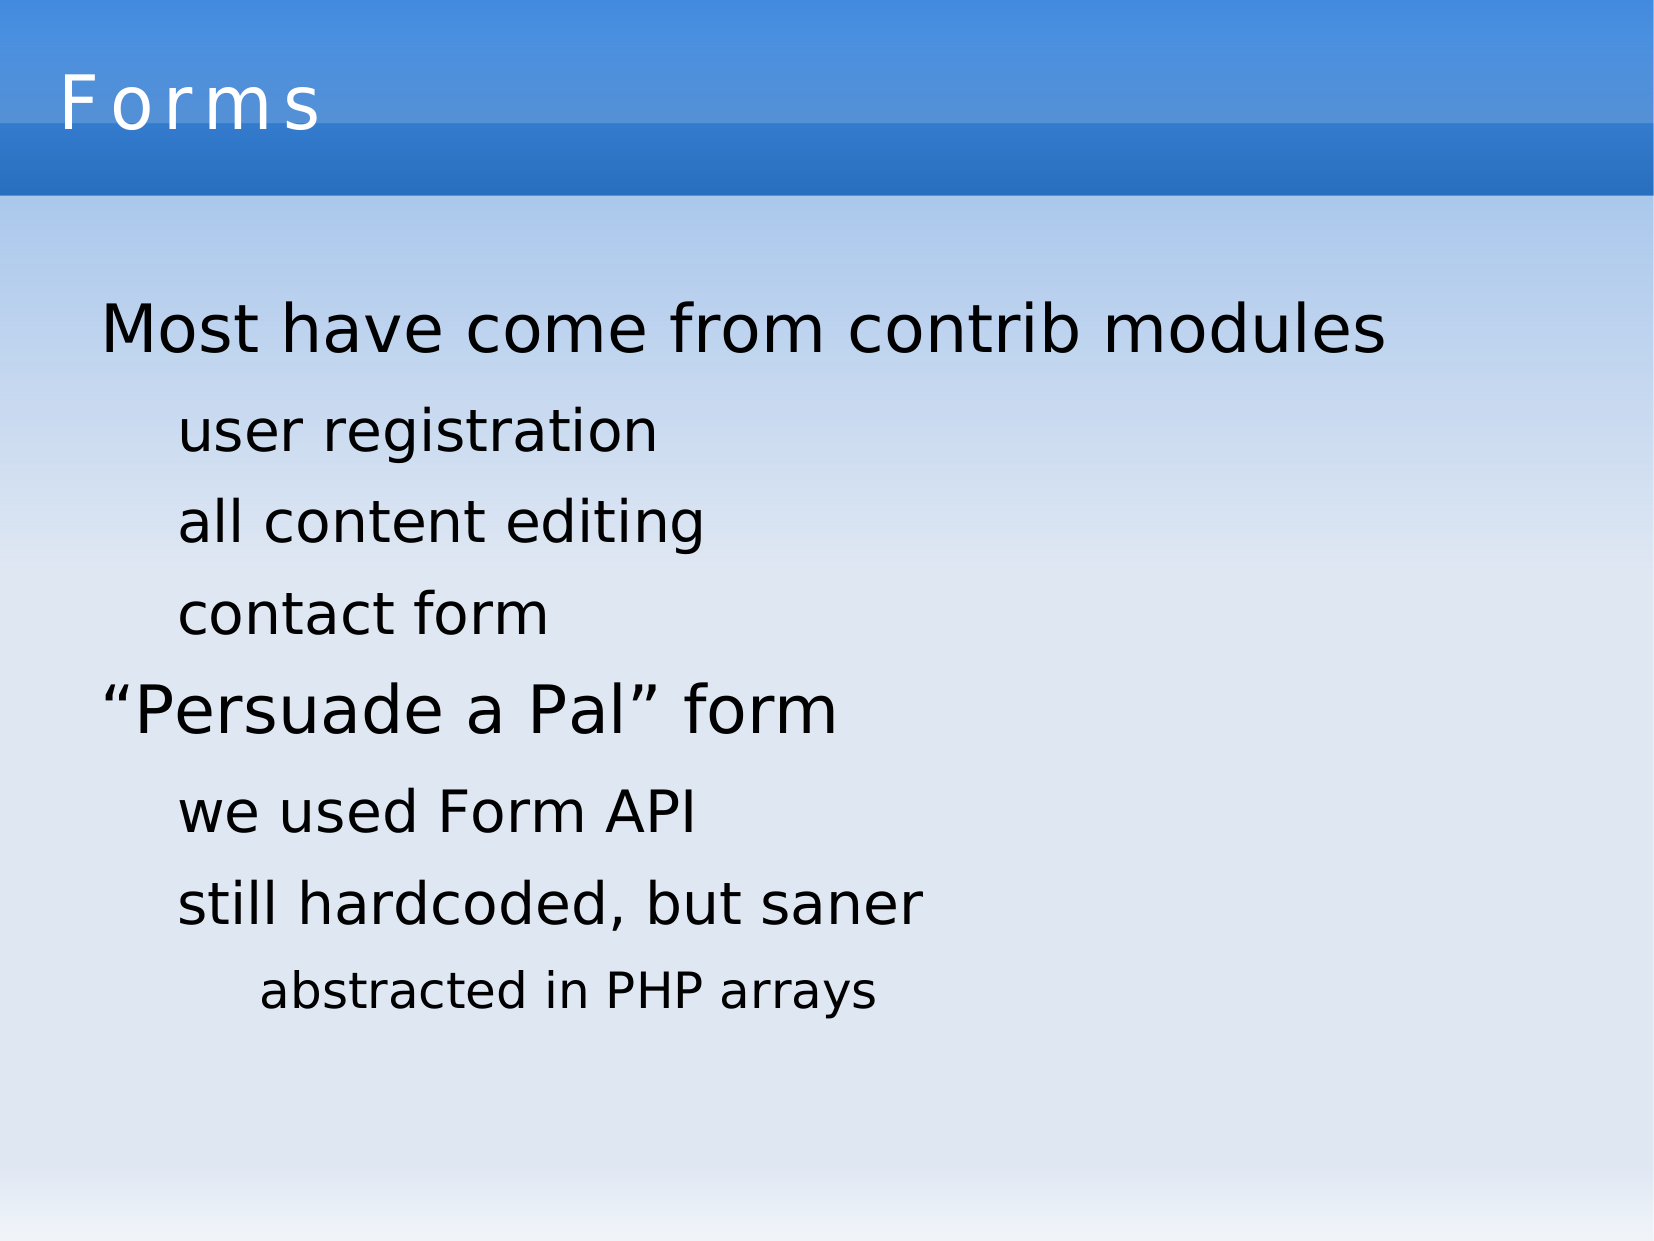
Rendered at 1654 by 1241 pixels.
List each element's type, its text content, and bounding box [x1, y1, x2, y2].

list Most have come from contrib modules user registration all content editing contact form “Persuade a Pal” form we used Form API still hardcoded, but saner abstracted in PHP arrays [82, 290, 1571, 1094]
title Forms [59, 29, 1270, 178]
picture [0, 0, 1654, 1241]
